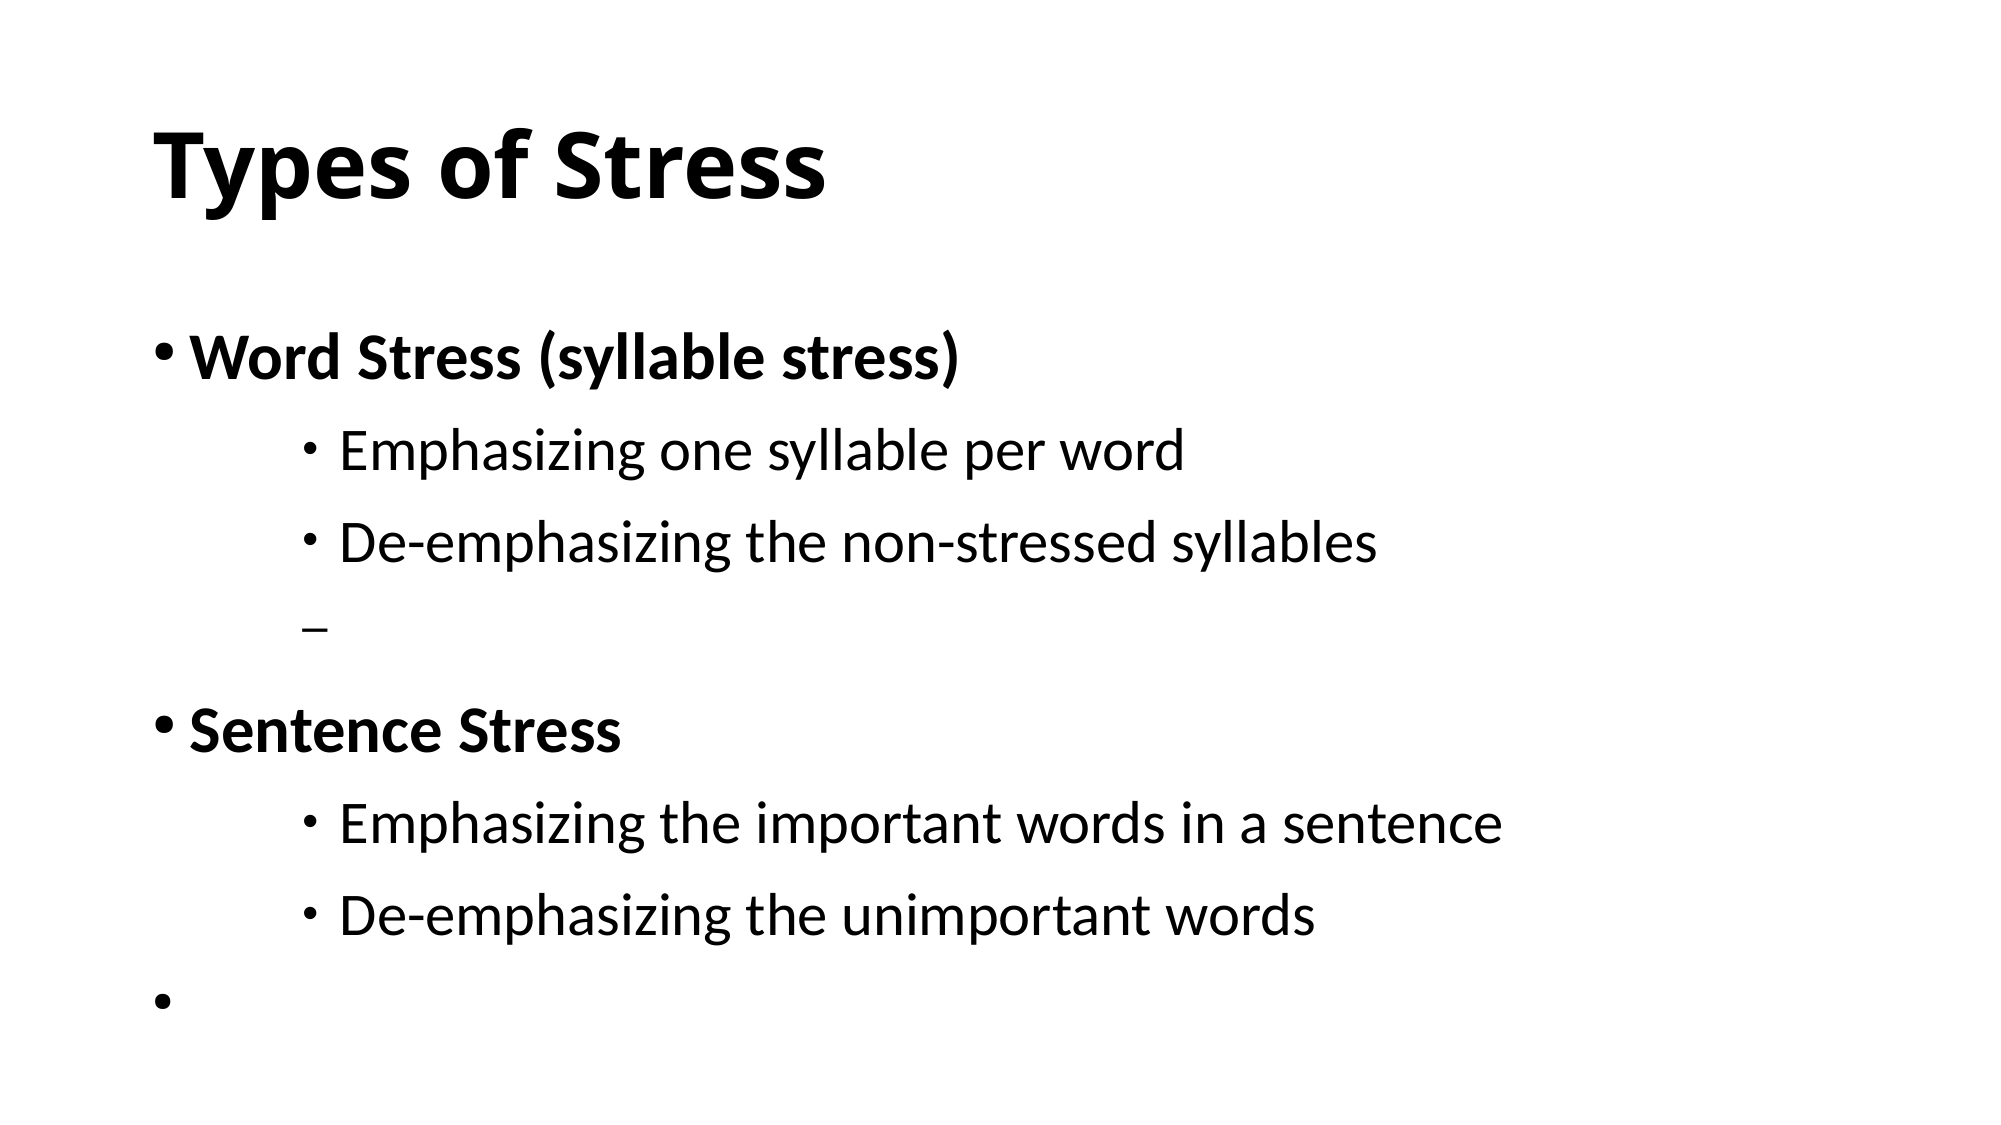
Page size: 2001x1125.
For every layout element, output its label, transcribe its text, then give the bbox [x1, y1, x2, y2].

title Types of Stress [137, 59, 1863, 278]
list Word Stress (syllable stress) Emphasizing one syllable per word De-emphasizing the non-stressed syllables Sentence Stress Emphasizing the important words in a sentence De-emphasizing the unimportant words [137, 313, 1863, 1038]
